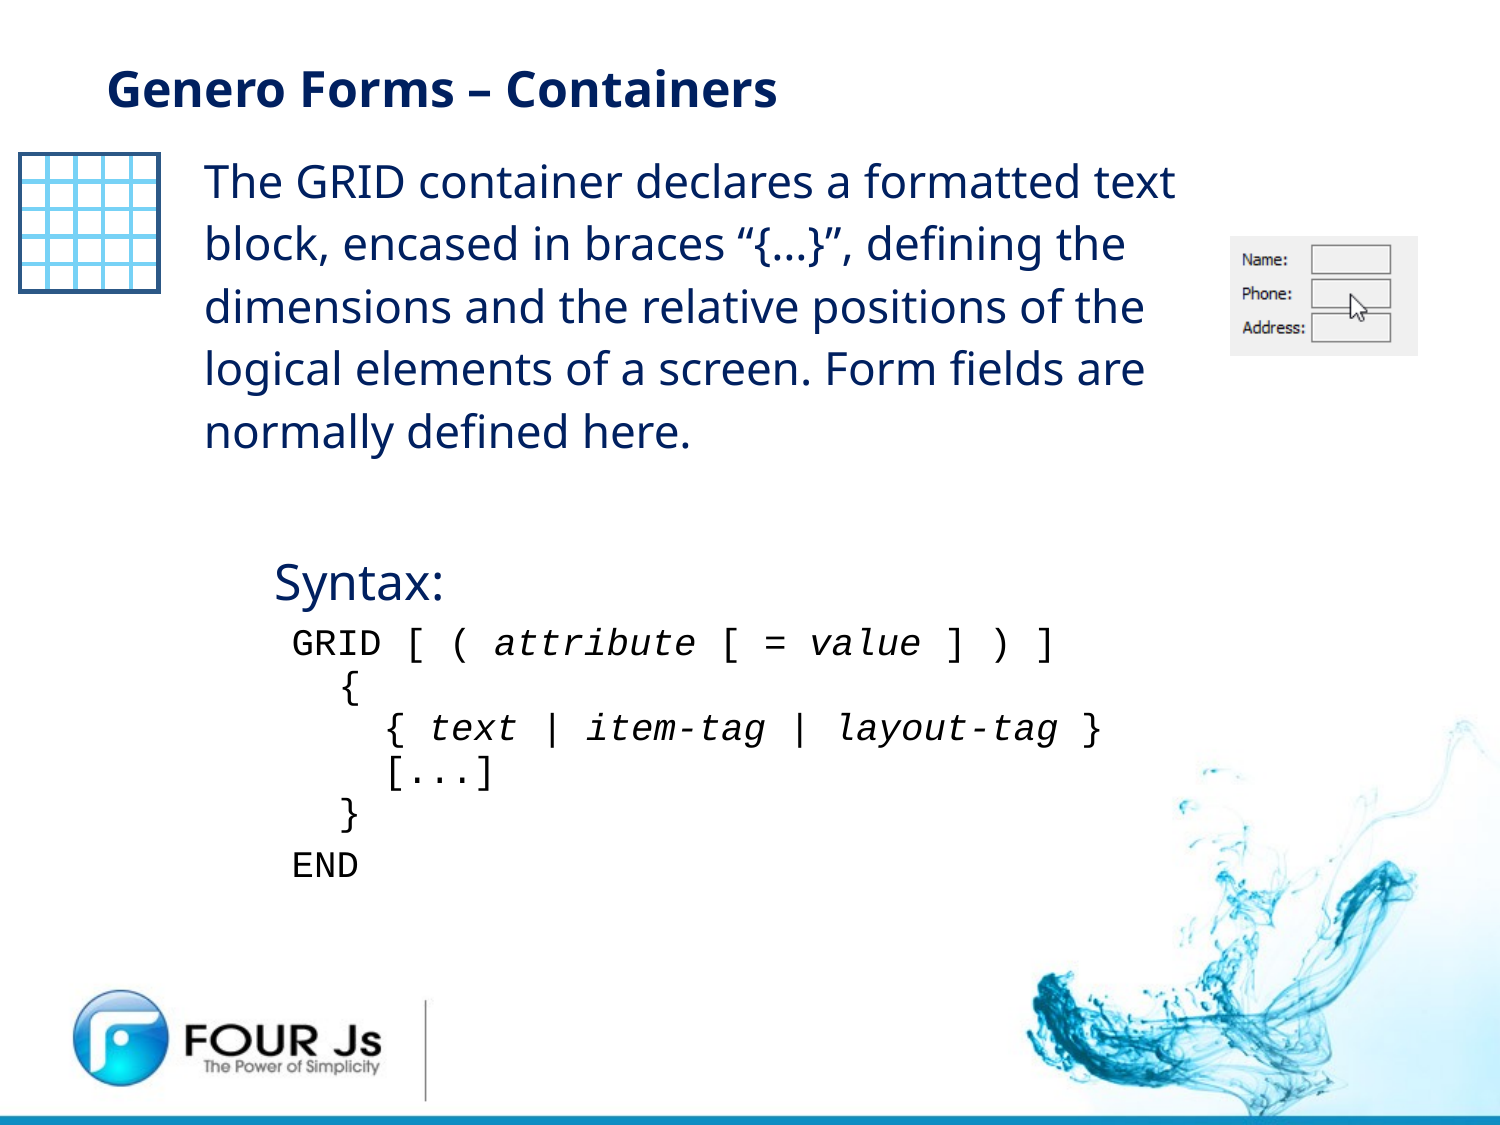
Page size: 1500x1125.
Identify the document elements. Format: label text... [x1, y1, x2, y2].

title Genero Forms – Containers [106, 35, 1388, 142]
text_box The GRID container declares a formatted text block, encased in braces “{…}”, defining the dimensions and the relative positions of the logical elements of a screen. Form fields are normally defined here. Syntax: GRID [ ( attribute [ = value ] ) ] { { text | item-tag | layout-tag } [...] } END [188, 141, 1217, 1028]
picture [0, 0, 1500, 1122]
